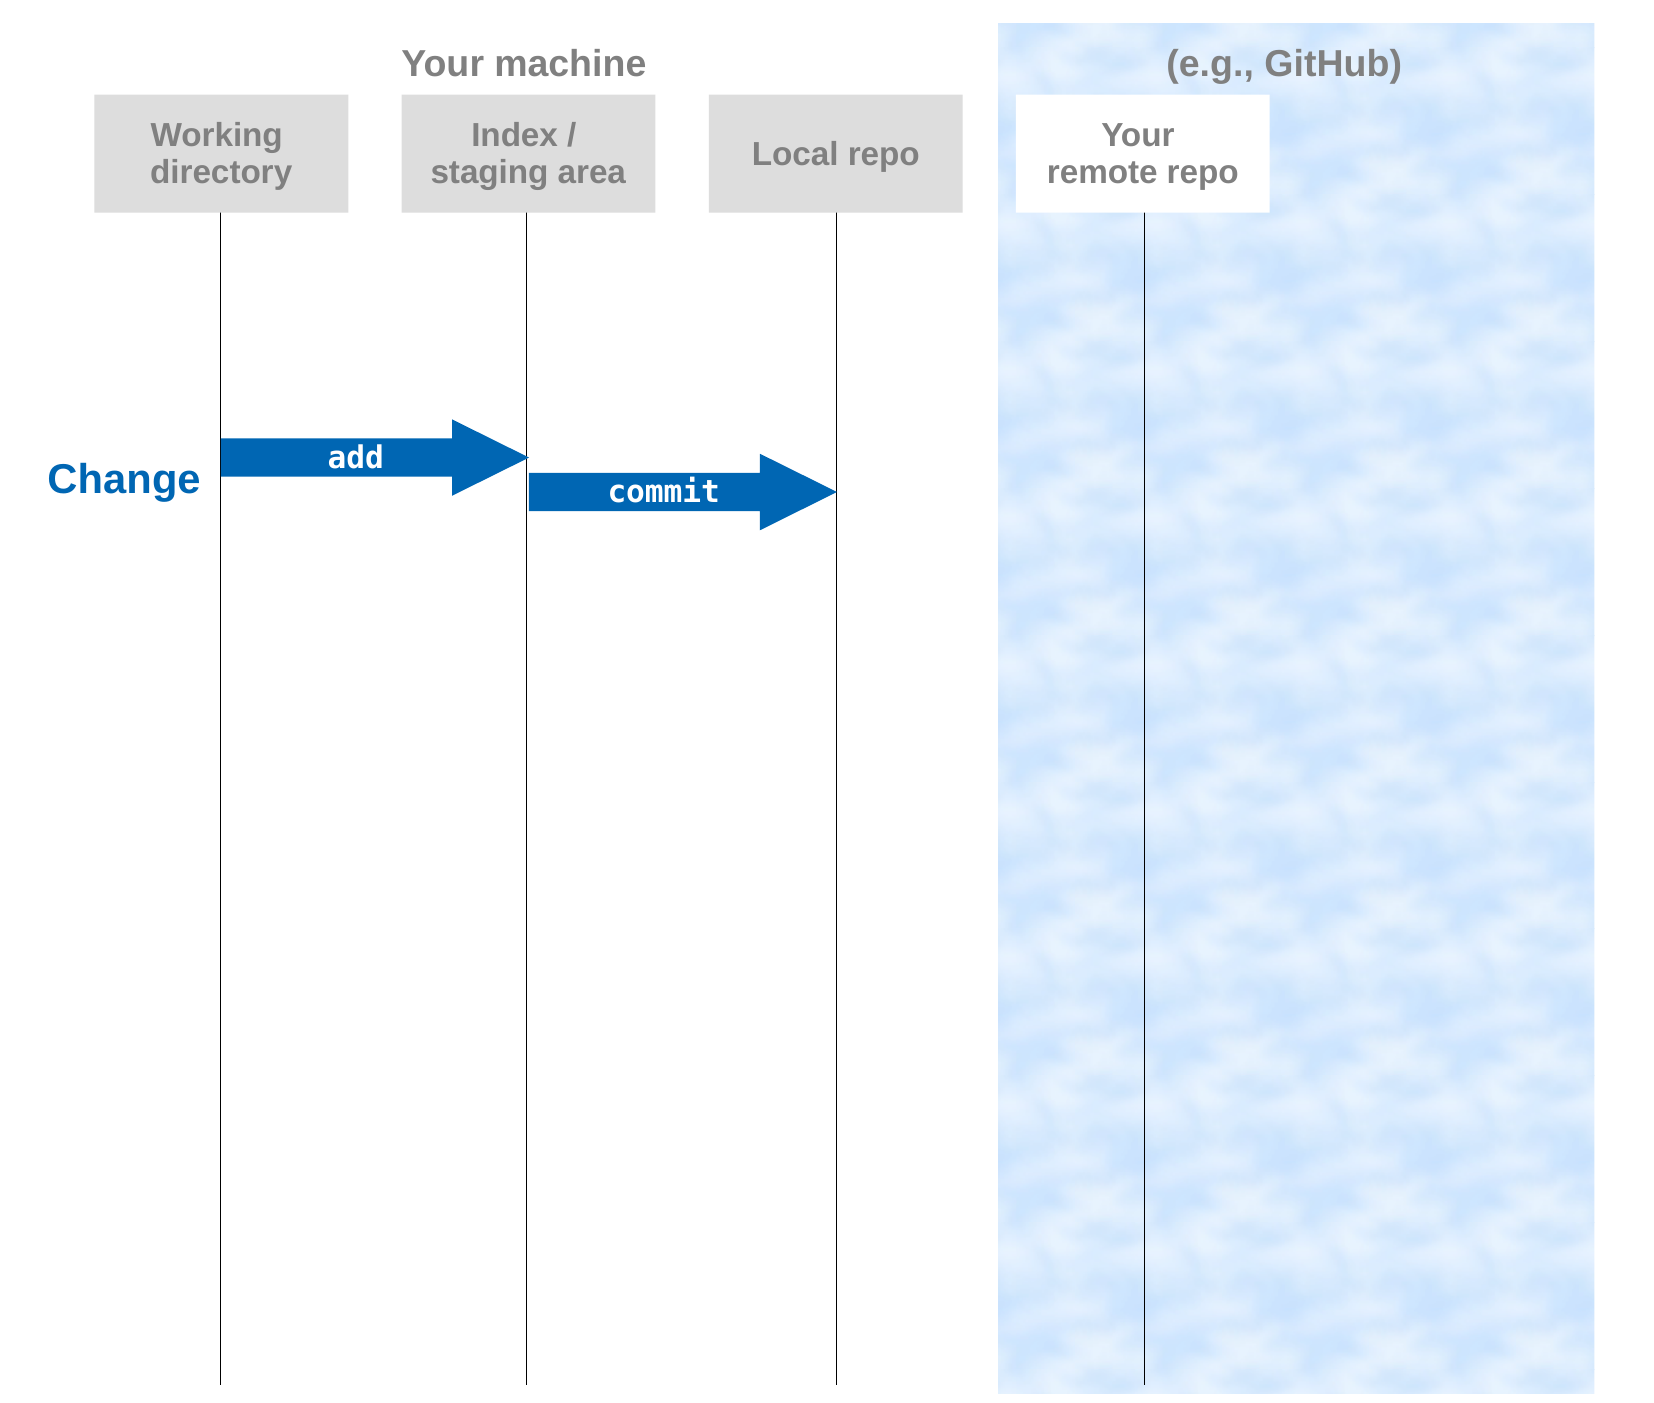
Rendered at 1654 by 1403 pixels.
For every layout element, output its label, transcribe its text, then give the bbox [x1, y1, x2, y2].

text_box commit [528, 453, 837, 531]
text_box Working directory [94, 94, 349, 213]
text_box add [220, 419, 530, 496]
text_box (e.g., GitHub) [1151, 35, 1418, 93]
text_box Index / staging area [401, 94, 656, 213]
text_box Your remote repo [1015, 94, 1270, 213]
text_box [998, 23, 1595, 1394]
text_box Your machine [386, 35, 662, 93]
text_box Change [5, 448, 243, 557]
text_box Local repo [708, 94, 963, 213]
